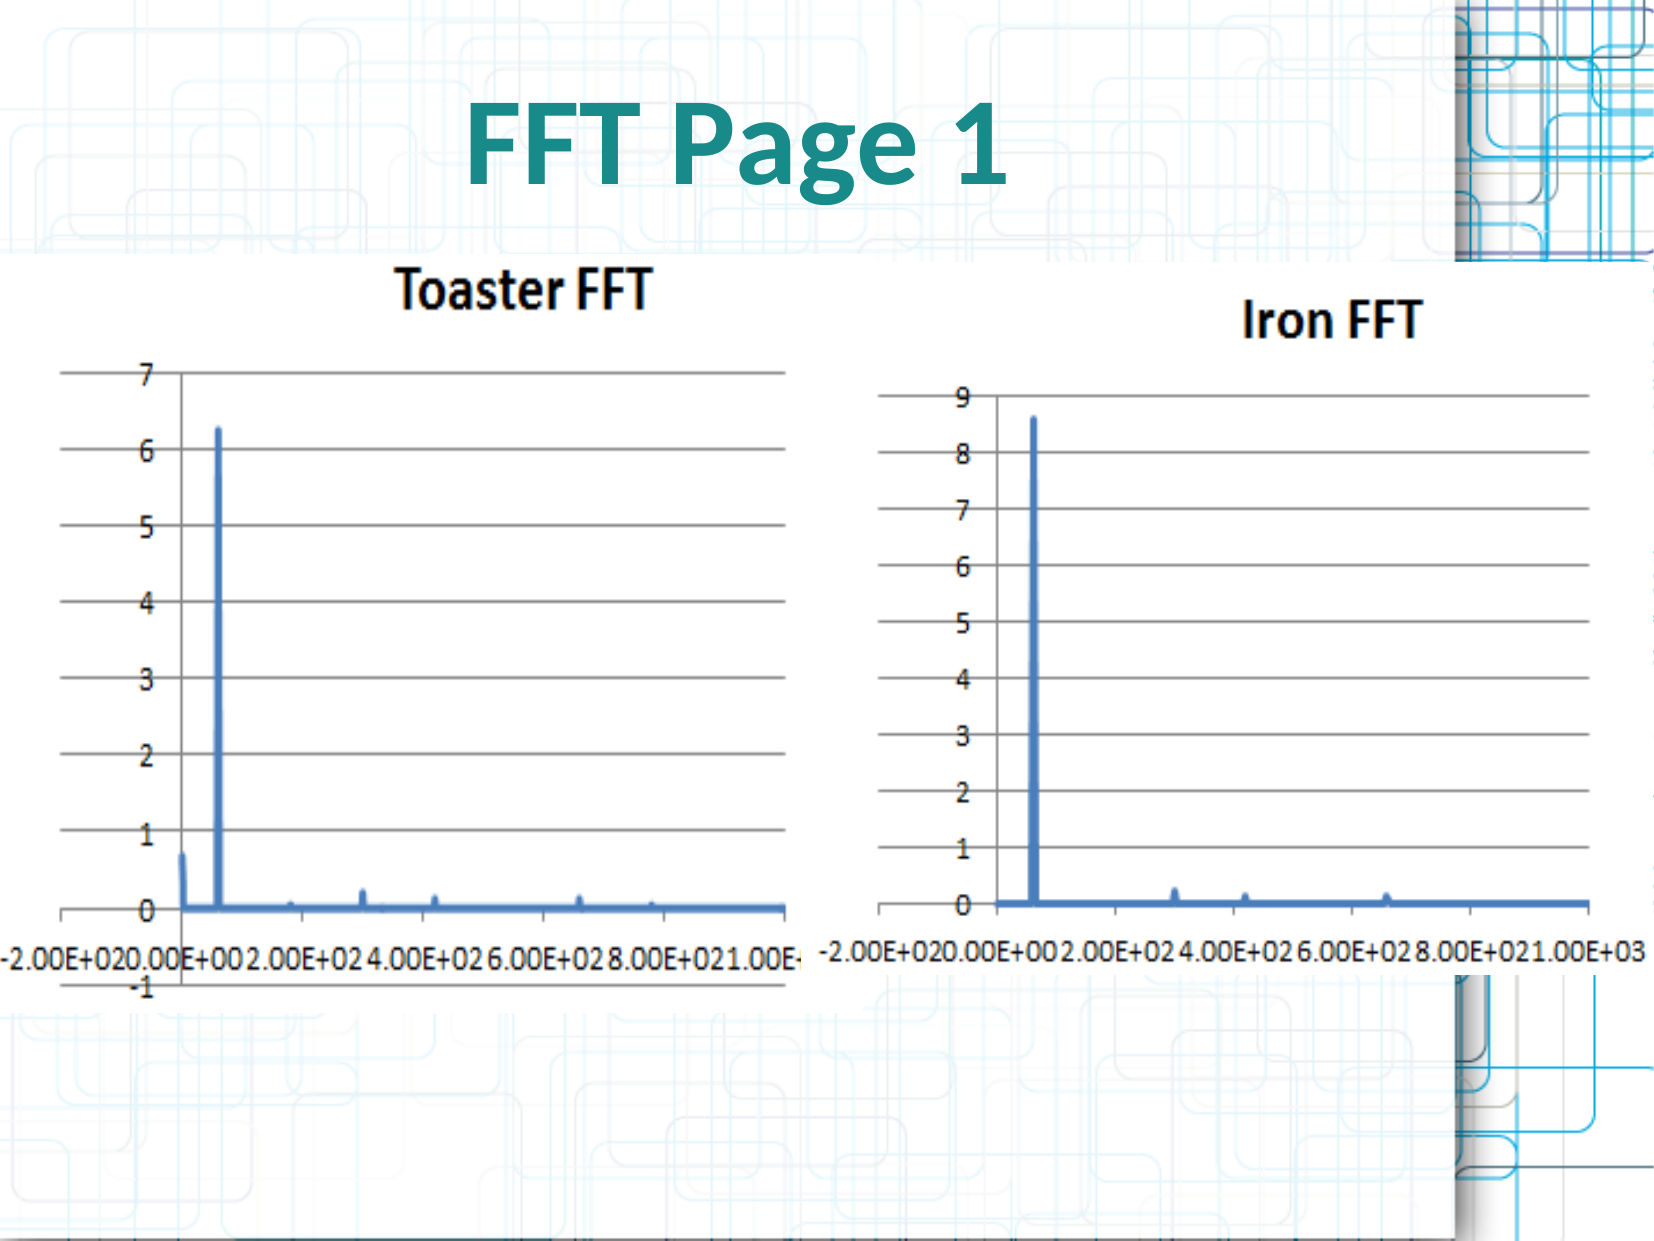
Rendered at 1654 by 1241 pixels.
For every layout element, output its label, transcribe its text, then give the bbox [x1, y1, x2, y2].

picture [0, 0, 1654, 1241]
title FFT Page 1 [59, 49, 1418, 257]
